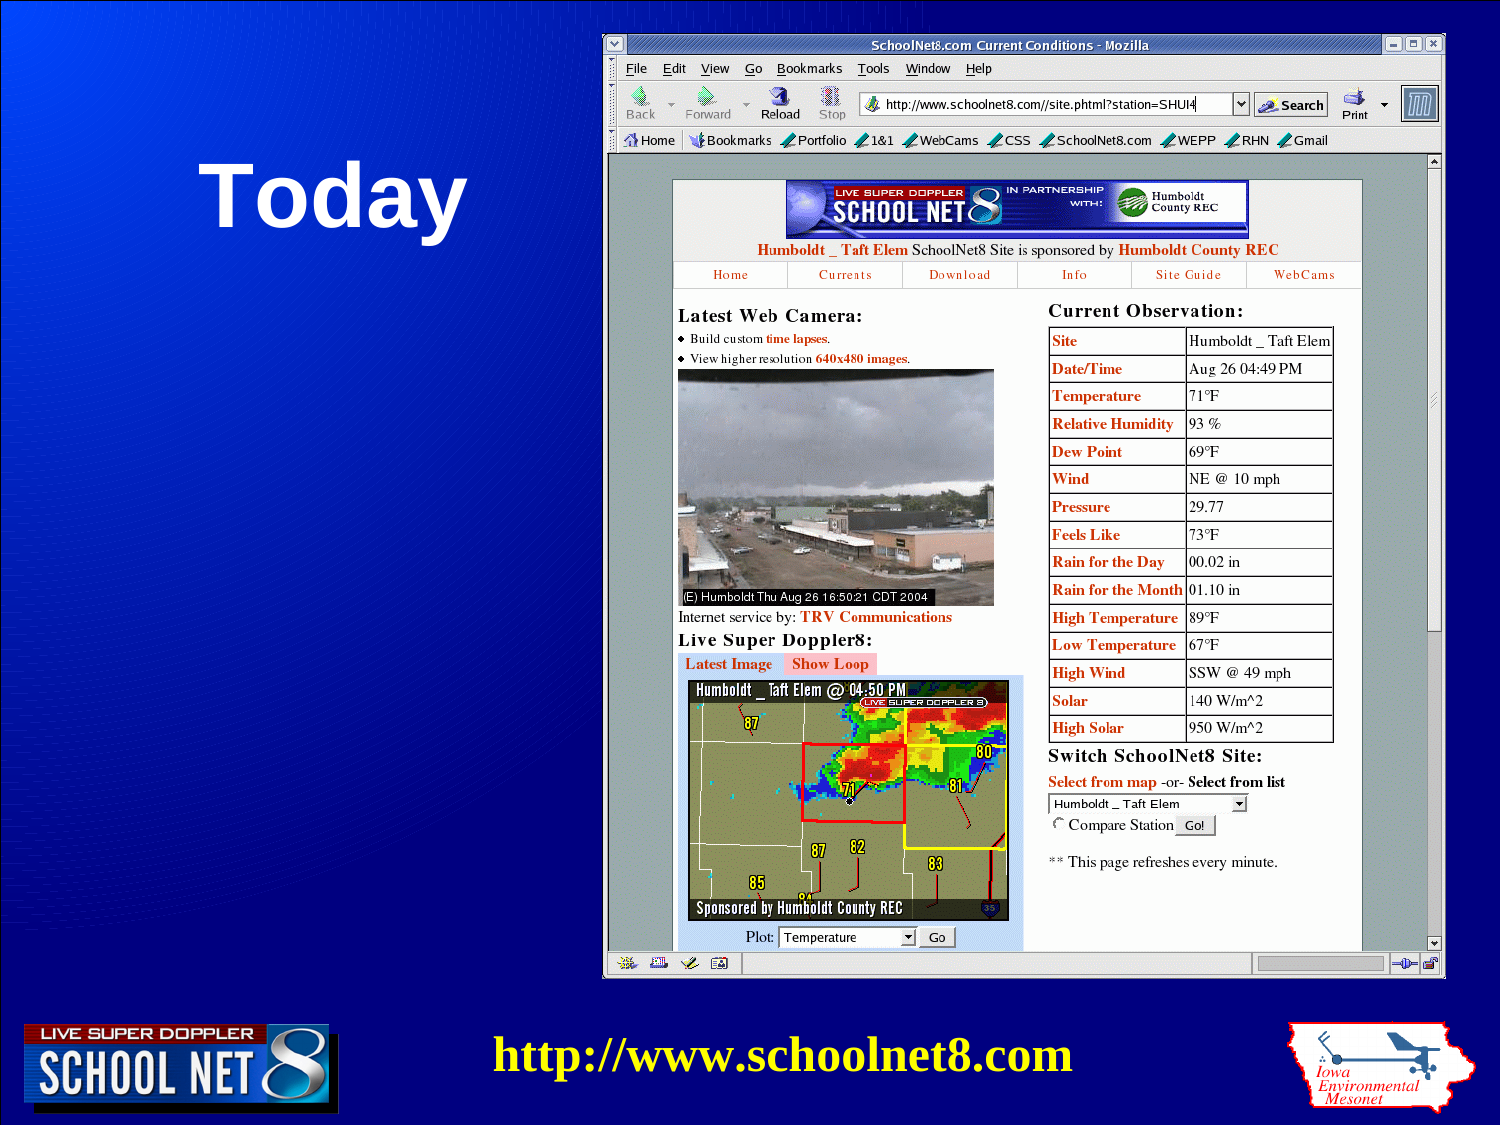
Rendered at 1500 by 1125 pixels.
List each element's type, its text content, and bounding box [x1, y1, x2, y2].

picture [602, 33, 1446, 979]
picture [1287, 1021, 1476, 1114]
title Today [112, 78, 556, 309]
picture [24, 1024, 329, 1103]
